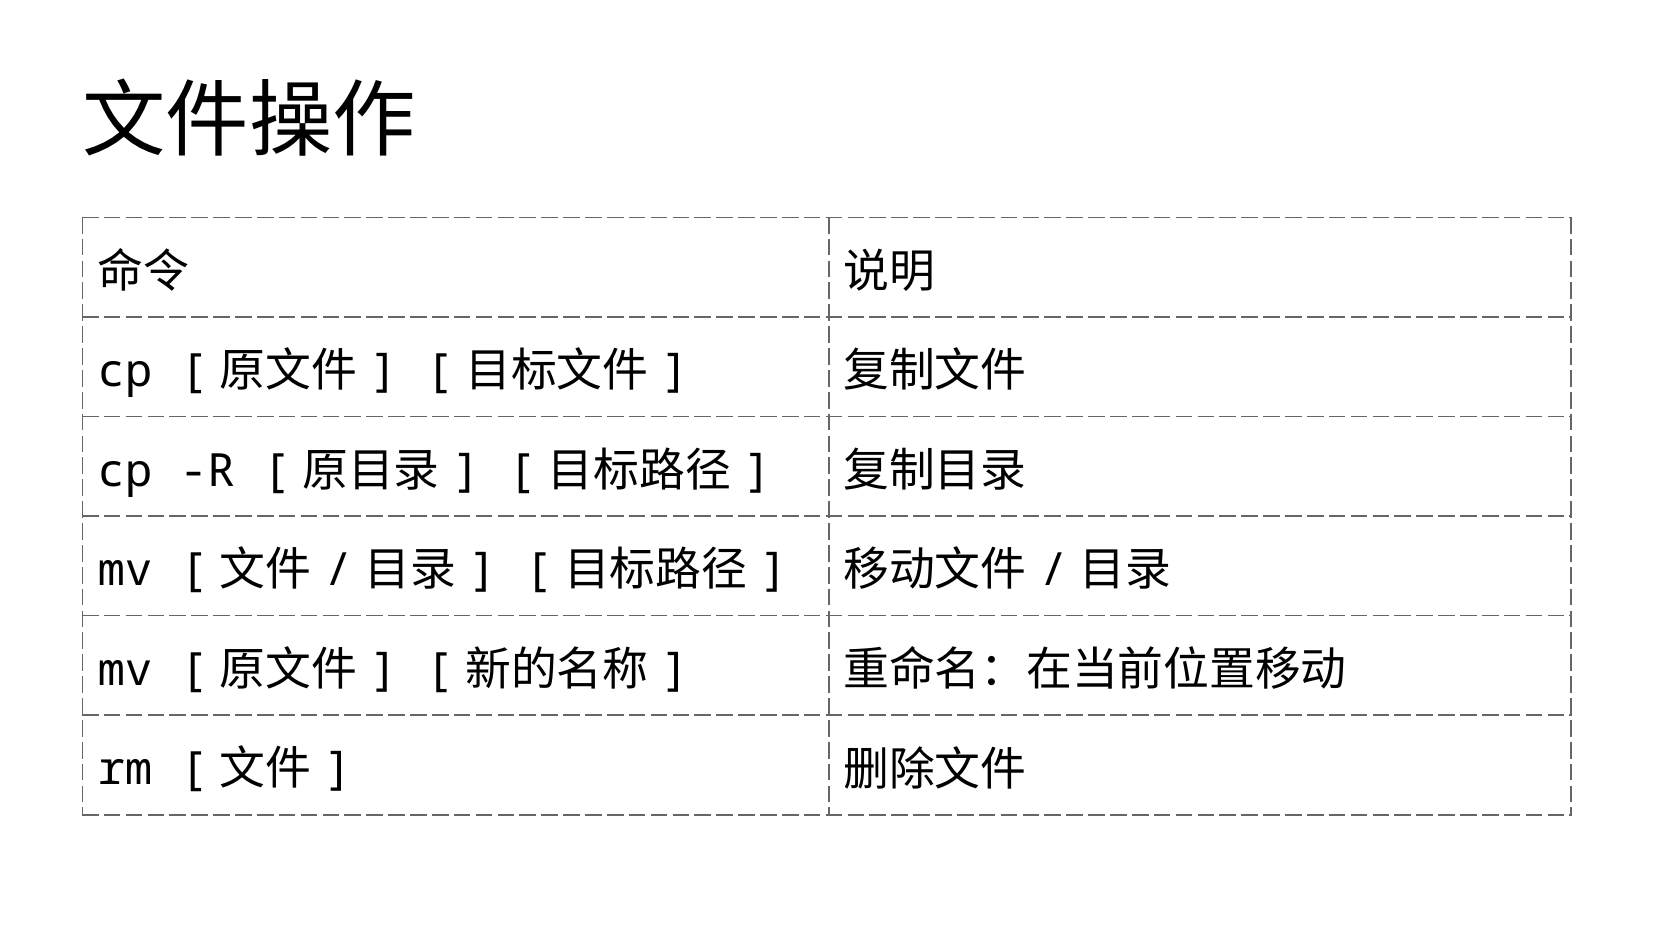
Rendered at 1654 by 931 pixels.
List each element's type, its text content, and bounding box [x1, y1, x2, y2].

table_cell 复制文件 [829, 317, 1571, 417]
table_cell mv [原文件] [新的名称] [83, 616, 829, 715]
table_header 命令 [83, 218, 829, 317]
table_cell mv [文件/目录] [目标路径] [83, 516, 829, 616]
table_cell cp [原文件] [目标文件] [83, 317, 829, 417]
title 文件操作 [82, 37, 1571, 189]
table_cell 删除文件 [829, 715, 1571, 815]
table_header 说明 [829, 218, 1571, 317]
table_cell 移动文件/目录 [829, 516, 1571, 616]
table_cell rm [文件] [83, 715, 829, 815]
table_cell 重命名：在当前位置移动 [829, 616, 1571, 715]
table_cell 复制目录 [829, 417, 1571, 516]
table_cell cp -R [原目录] [目标路径] [83, 417, 829, 516]
